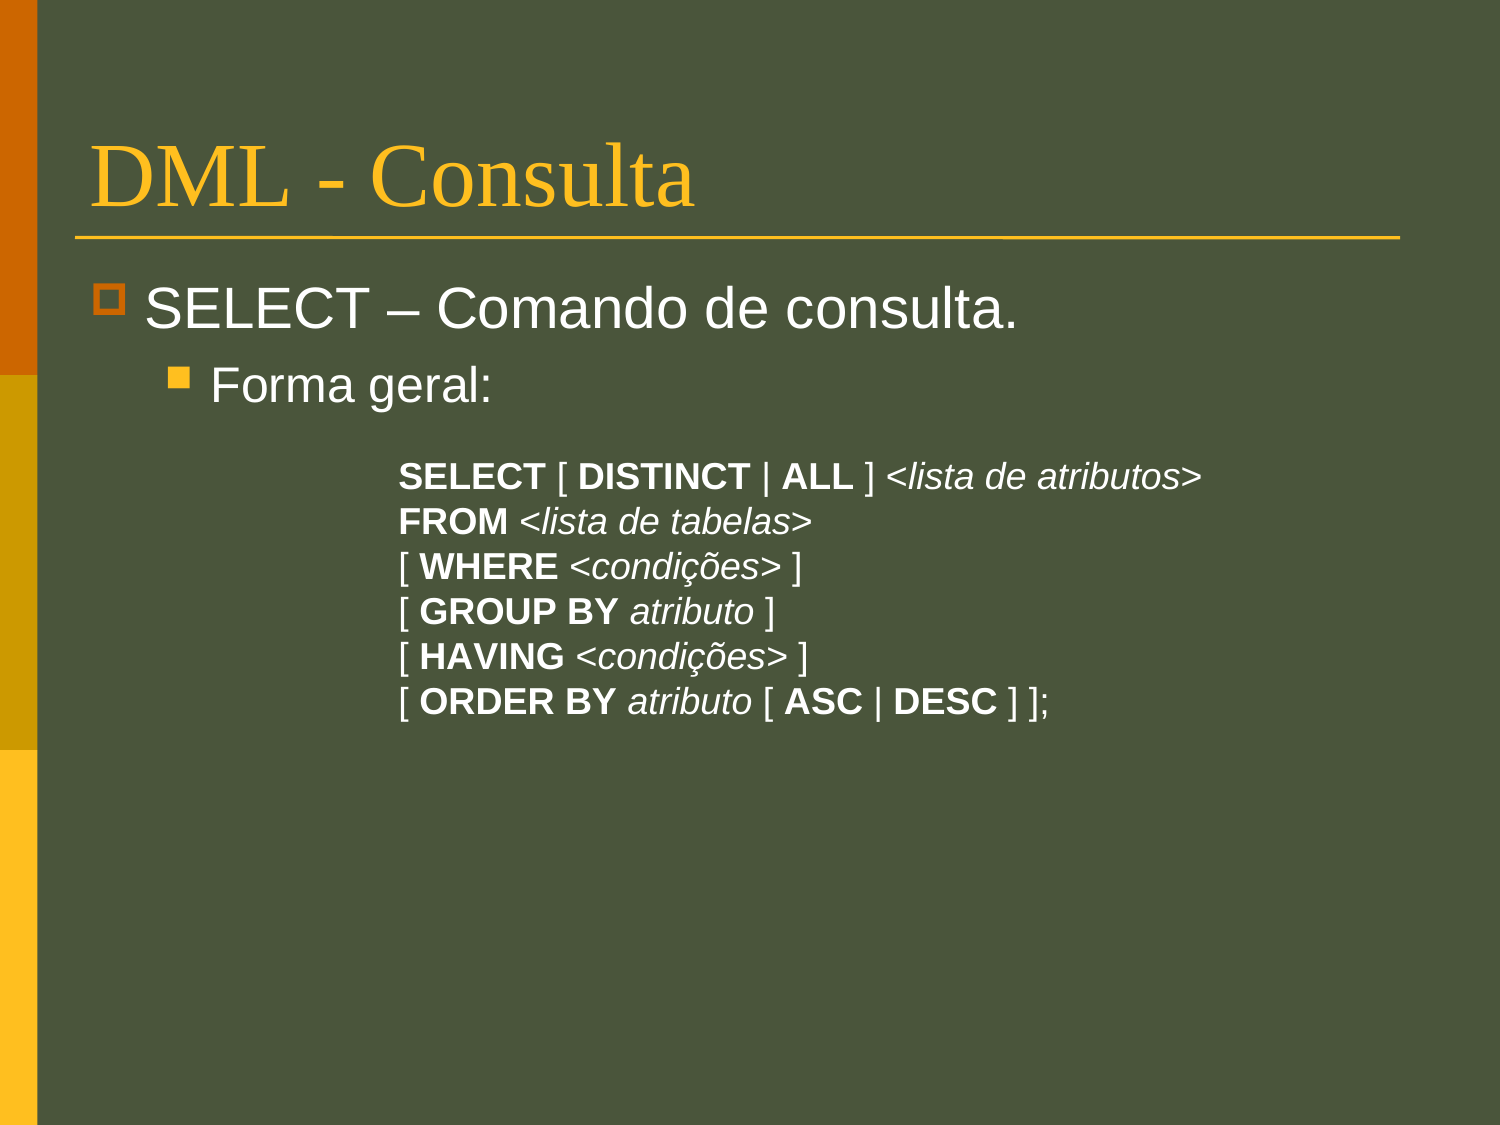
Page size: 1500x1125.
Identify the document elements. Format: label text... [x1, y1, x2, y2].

list SELECT – Comando de consulta. Forma geral: [75, 262, 1426, 1006]
title DML - Consulta [75, 45, 1426, 233]
text_box SELECT [ DISTINCT | ALL ] <lista de atributos> FROM <lista de tabelas> [ WHERE <condições> ] [ GROUP BY atributo ] [ HAVING <condições> ] [ ORDER BY atributo [ ASC | DESC ] ]; [383, 444, 1218, 730]
